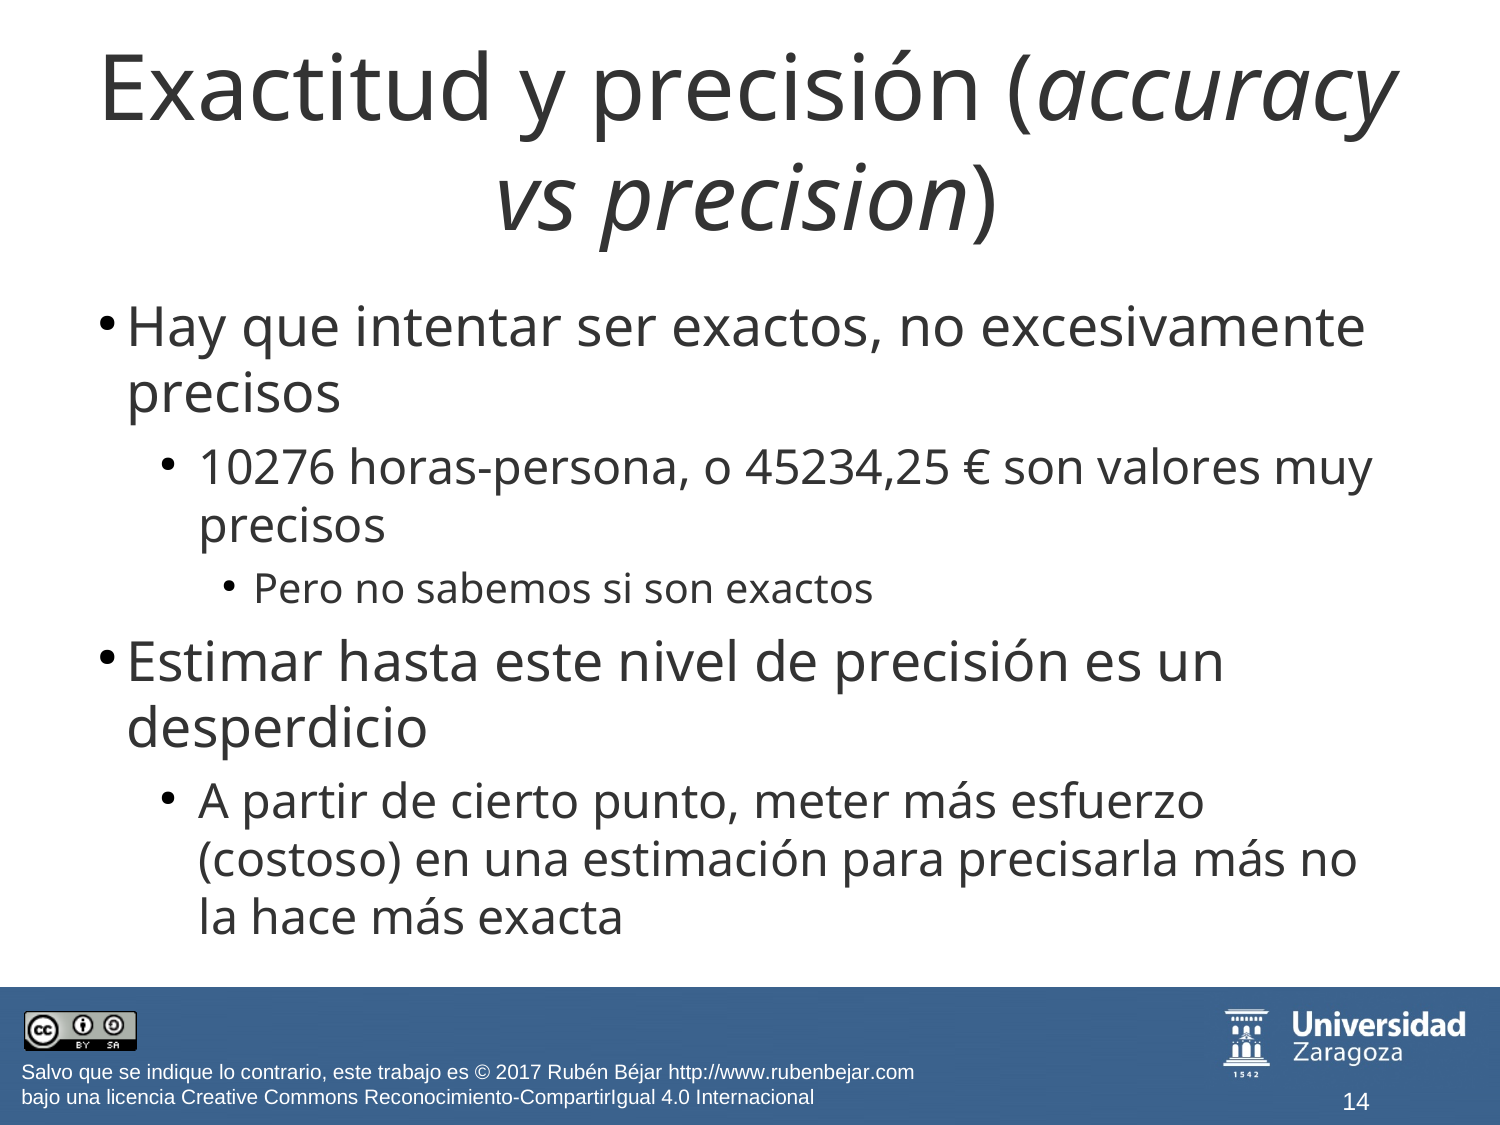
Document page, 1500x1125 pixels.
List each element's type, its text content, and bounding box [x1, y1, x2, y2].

list Hay que intentar ser exactos, no excesivamente precisos 10276 horas-persona, o 45234,25 € son valores muy precisos Pero no sabemos si son exactos Estimar hasta este nivel de precisión es un desperdicio A partir de cierto punto, meter más esfuerzo (costoso) en una estimación para precisarla más no la hace más exacta [82, 283, 1418, 957]
title Exactitud y precisión (accuracy vs precision) [74, 21, 1420, 257]
picture [0, 987, 1500, 1125]
